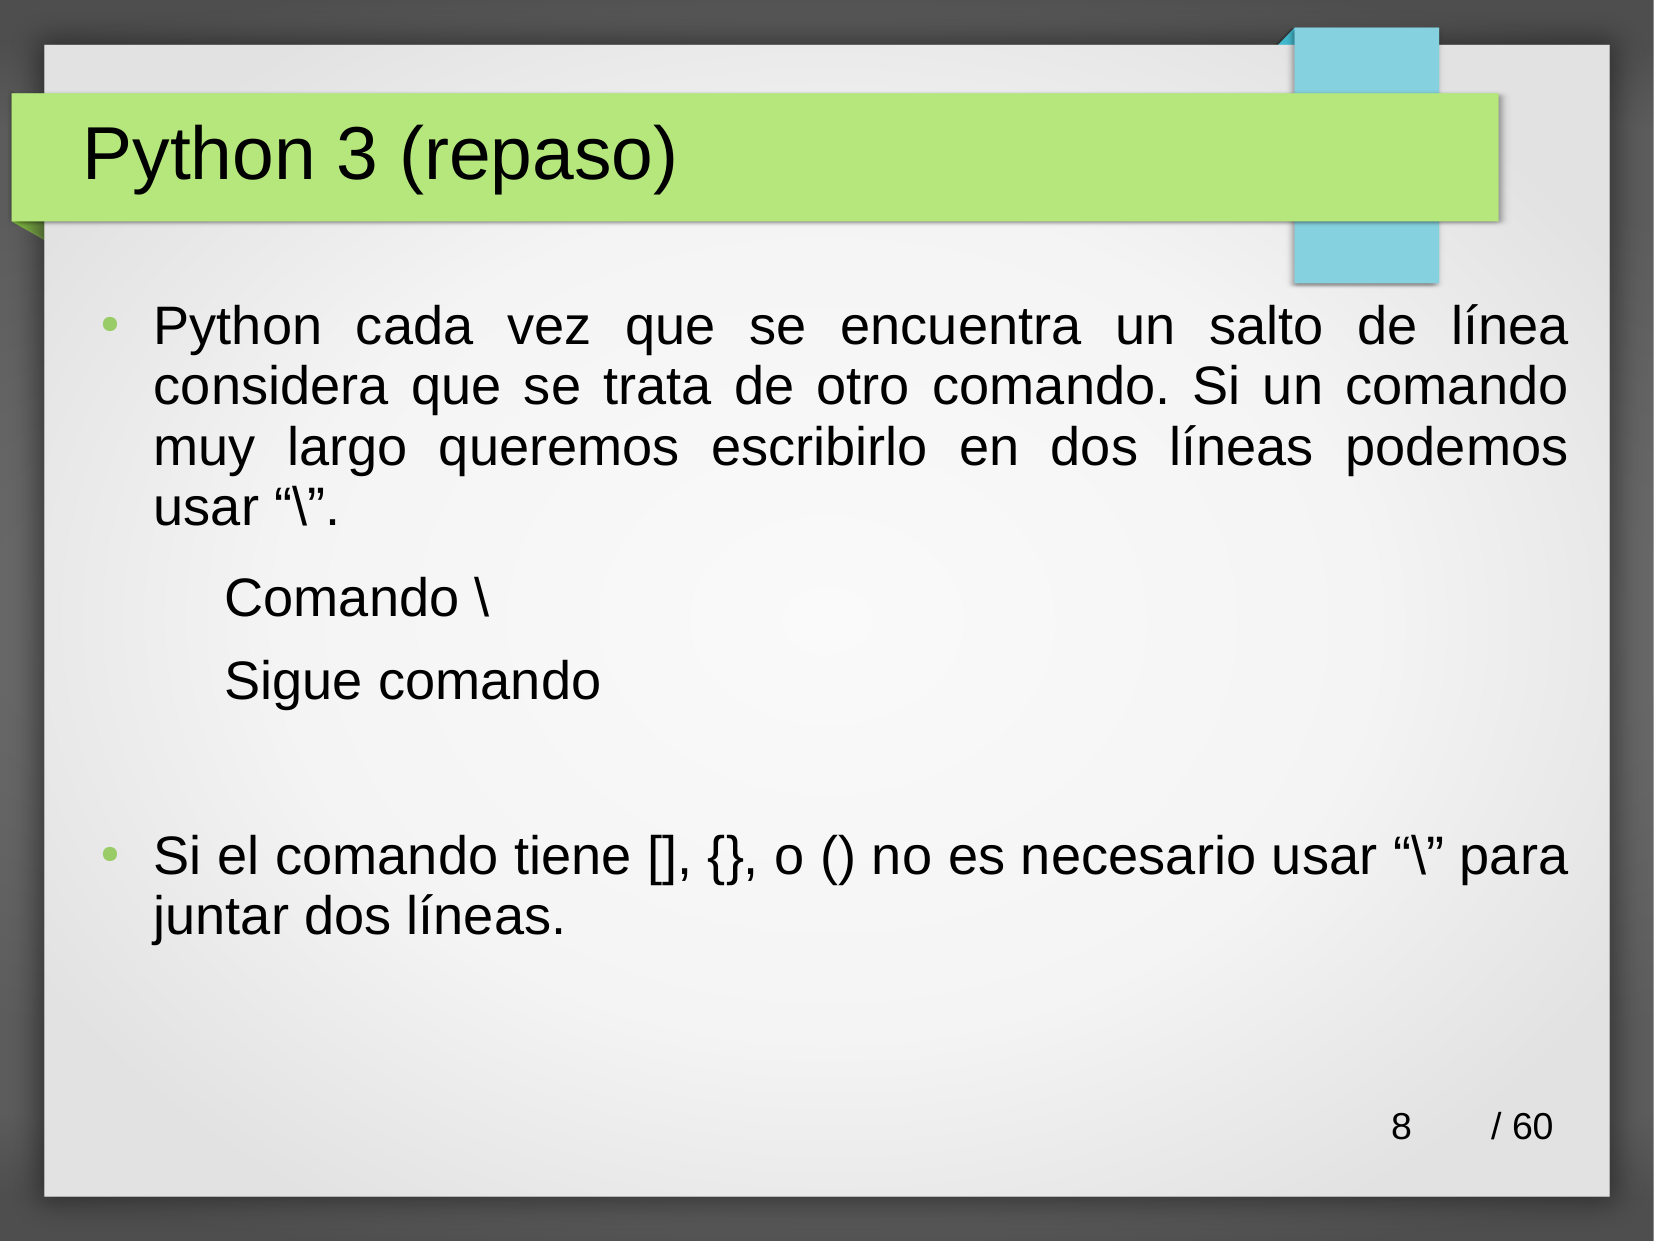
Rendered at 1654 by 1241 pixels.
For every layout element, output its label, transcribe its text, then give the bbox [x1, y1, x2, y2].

title Python 3 (repaso) [82, 94, 1264, 213]
text_box <número> [1376, 1098, 1476, 1169]
list Python cada vez que se encuentra un salto de línea considera que se trata de otro comando. Si un comando muy largo queremos escribirlo en dos líneas podemos usar “\”. Comando \ Sigue comando Si el comando tiene [], {}, o () no es necesario usar “\” para juntar dos líneas. [82, 295, 1571, 1015]
picture [0, 0, 1654, 1241]
text_box / 60 [1476, 1098, 1644, 1169]
